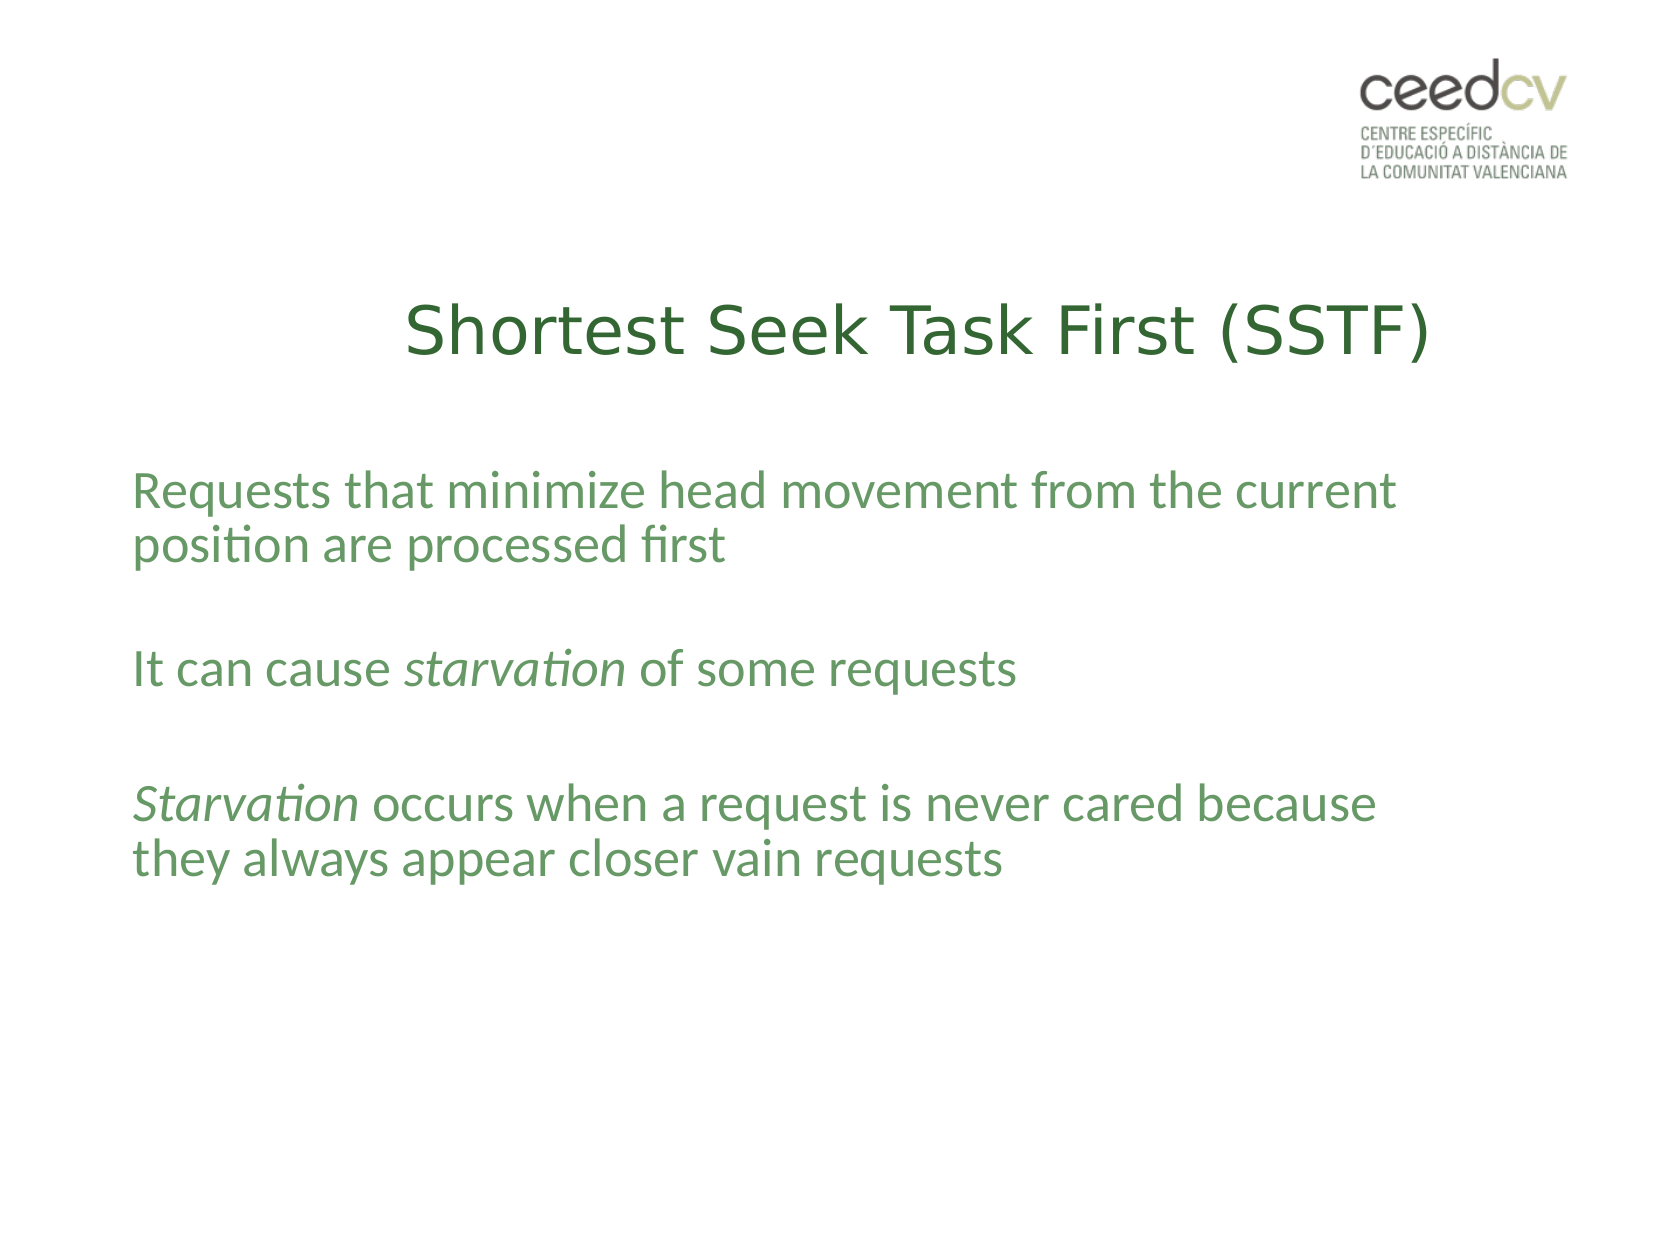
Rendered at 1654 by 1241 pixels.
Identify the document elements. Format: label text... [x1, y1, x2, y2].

text_box Requests that minimize head movement from the current position are processed first [118, 460, 1453, 608]
text_box It can cause starvation of some requests [118, 637, 1453, 773]
picture [1342, 48, 1585, 189]
text_box Starvation occurs when a request is never cared because they always appear closer vain requests [118, 773, 1453, 978]
text_box Shortest Seek Task First (SSTF) [389, 285, 1506, 390]
